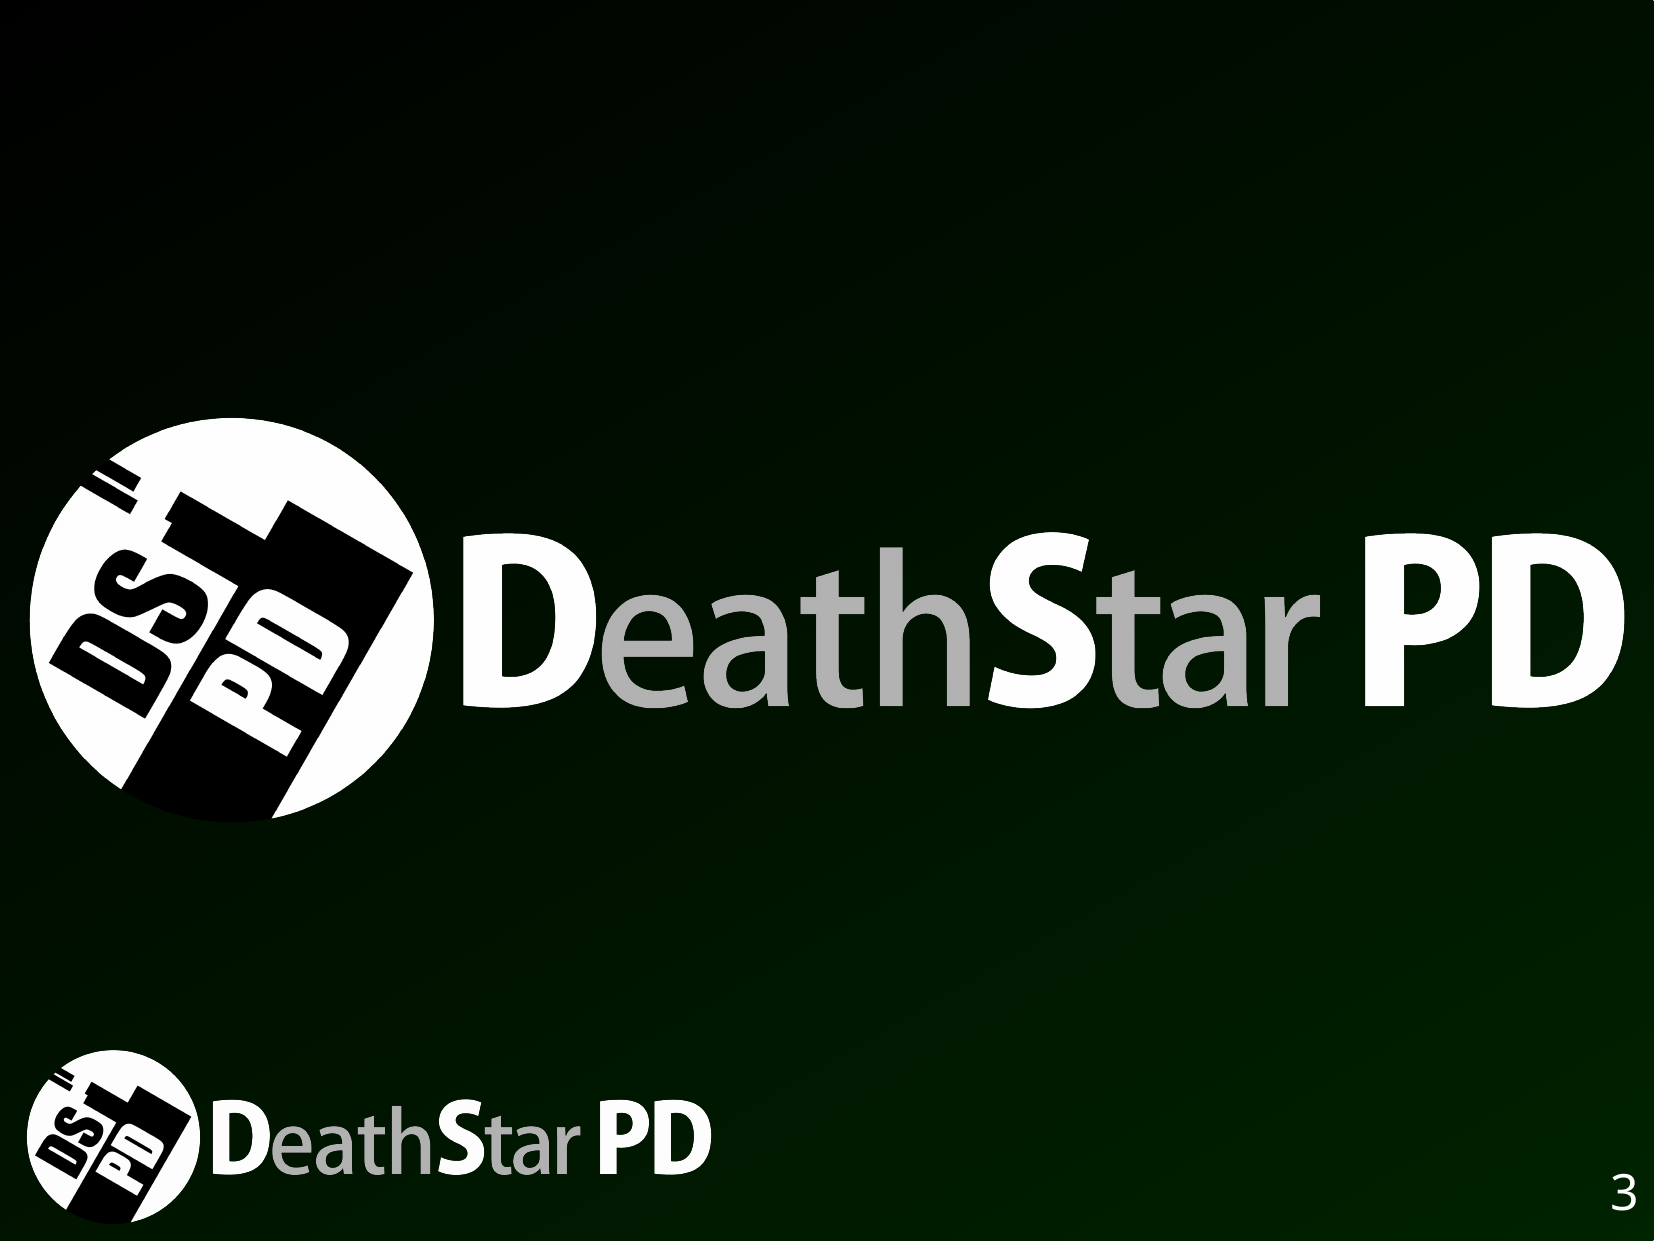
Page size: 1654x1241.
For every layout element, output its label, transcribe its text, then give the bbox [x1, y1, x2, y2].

text_box <Nummer> [1500, 1117, 1654, 1241]
picture [0, 413, 1654, 827]
picture [14, 1048, 724, 1226]
